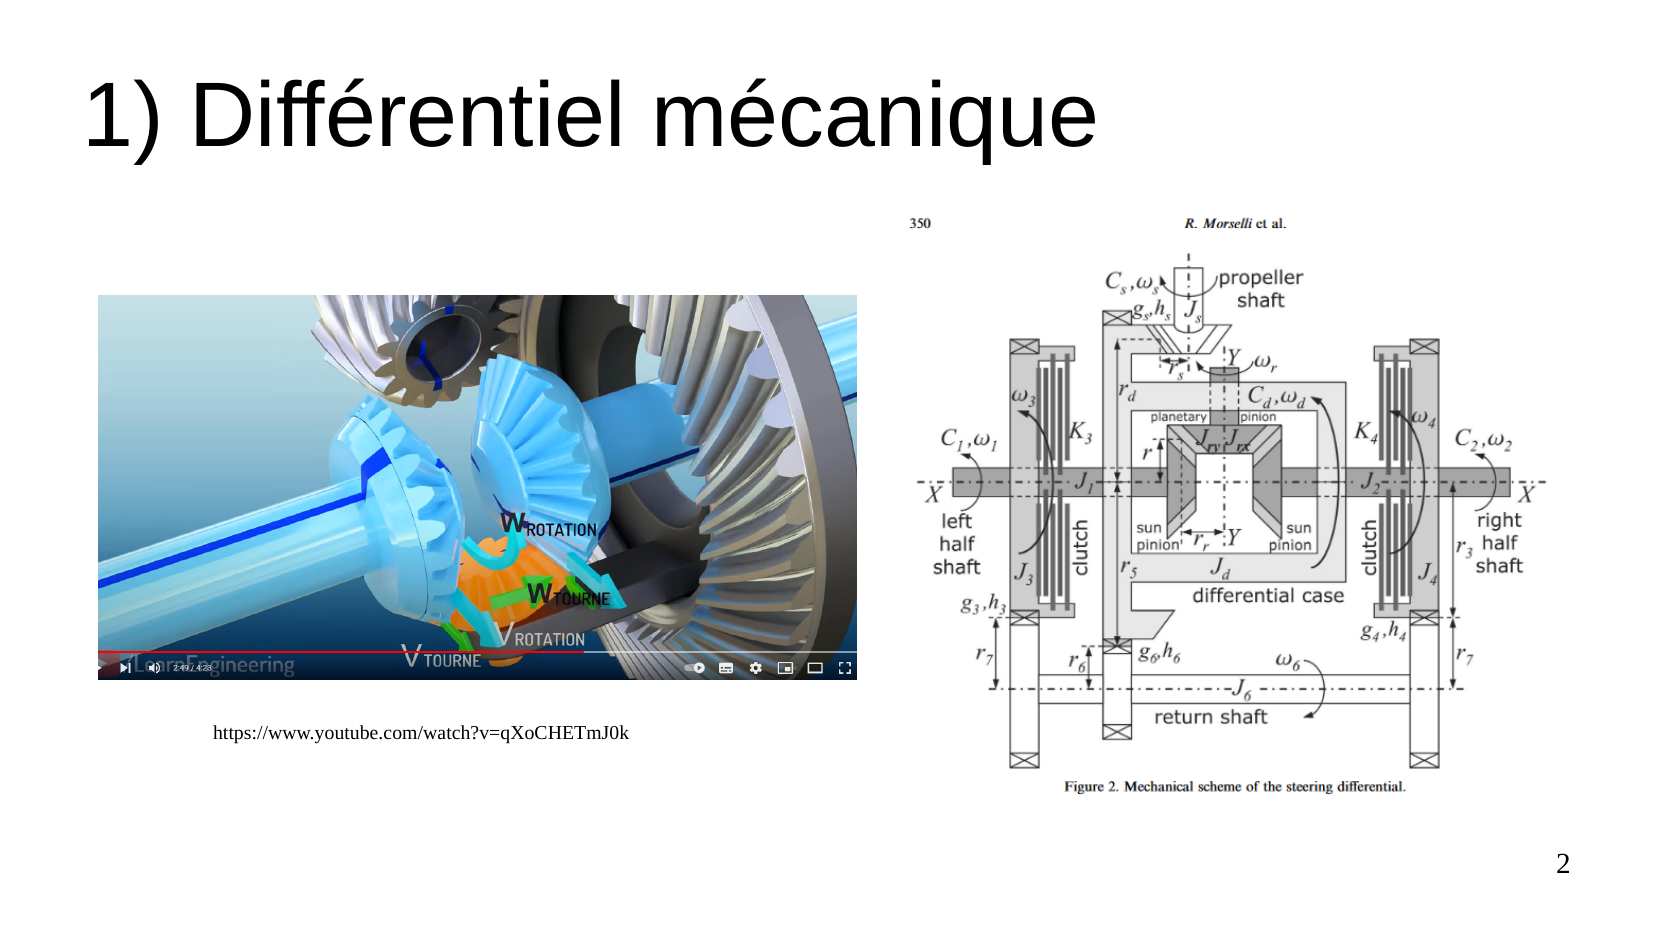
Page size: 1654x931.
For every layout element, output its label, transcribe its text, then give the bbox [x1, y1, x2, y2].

chart [118, 627, 1536, 853]
picture [885, 192, 1568, 813]
picture [98, 295, 857, 680]
title 1) Différentiel mécanique [82, 37, 1571, 193]
